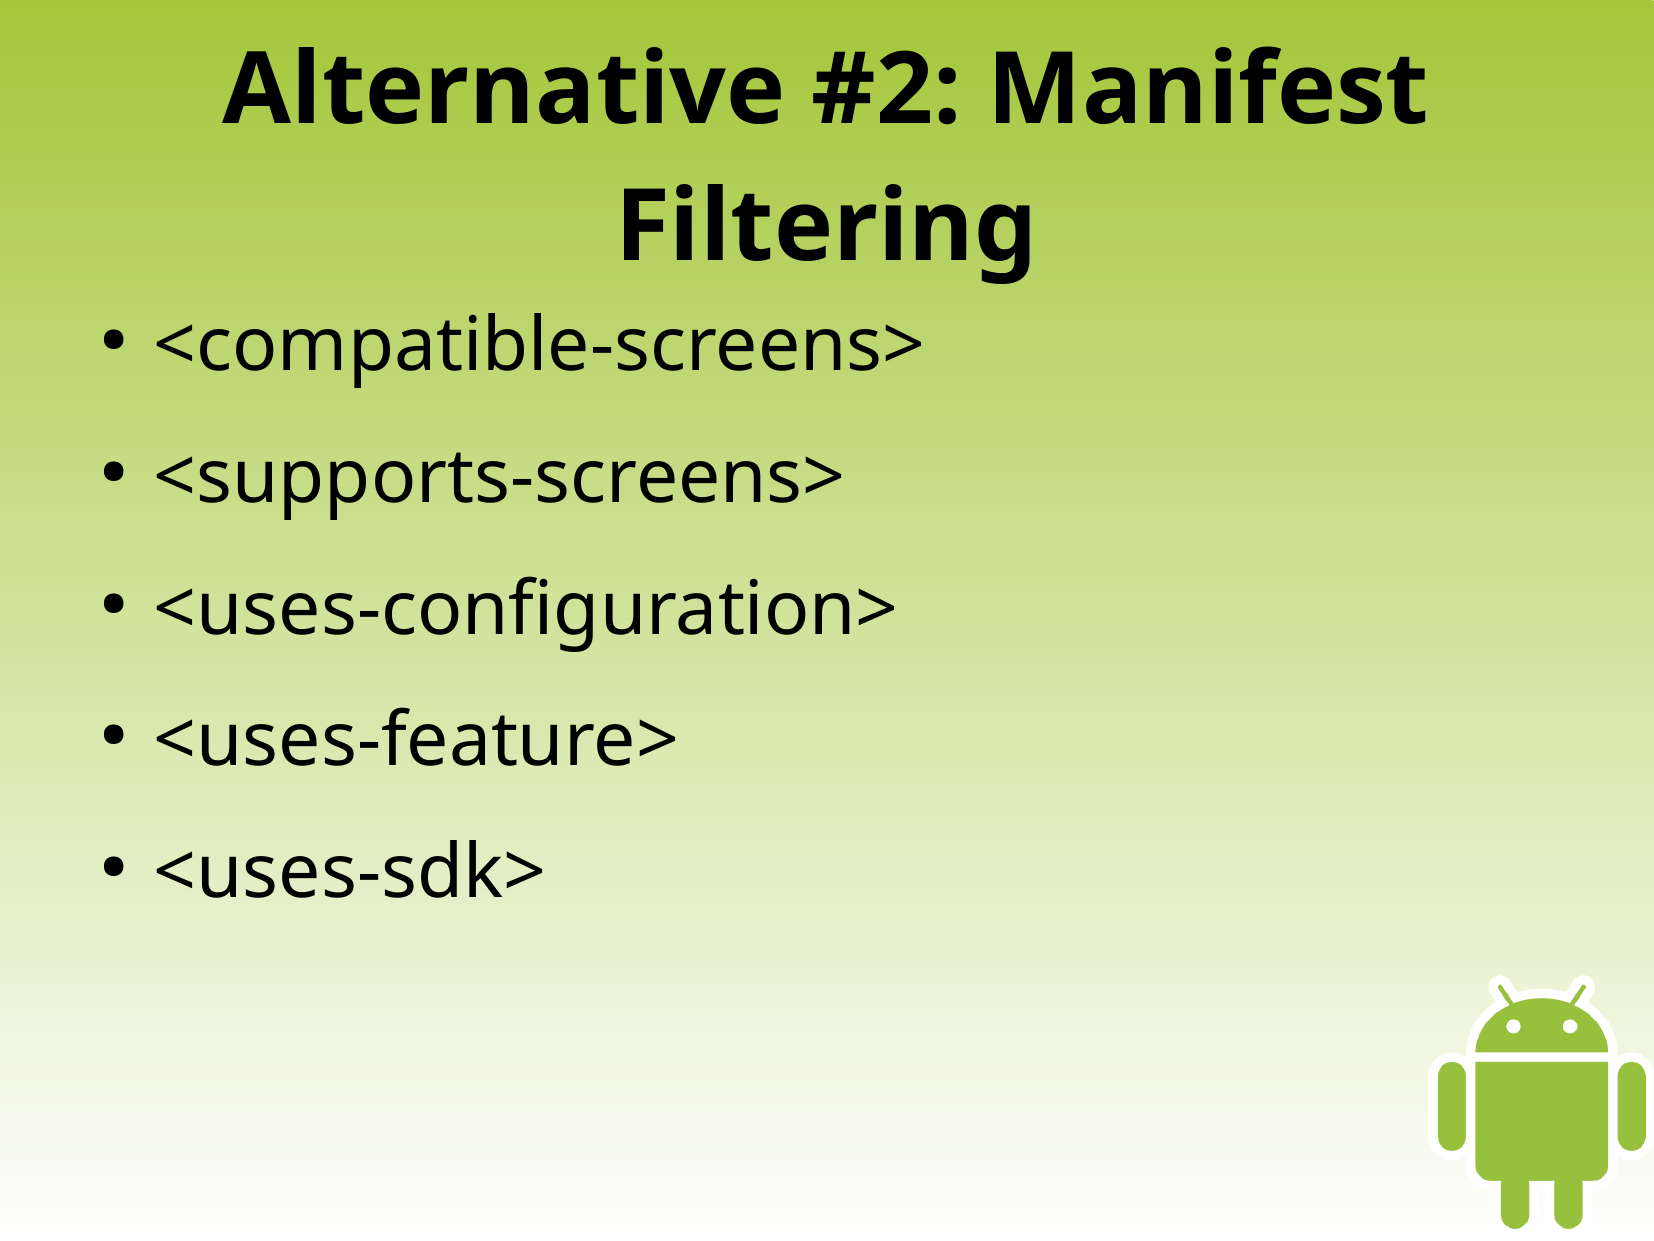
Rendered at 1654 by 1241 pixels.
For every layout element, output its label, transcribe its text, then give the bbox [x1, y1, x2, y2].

picture [1428, 975, 1654, 1238]
title Alternative #2: Manifest Filtering [82, 56, 1571, 250]
list <compatible-screens> <supports-screens> <uses-configuration> <uses-feature> <uses-sdk> [82, 290, 1571, 1094]
